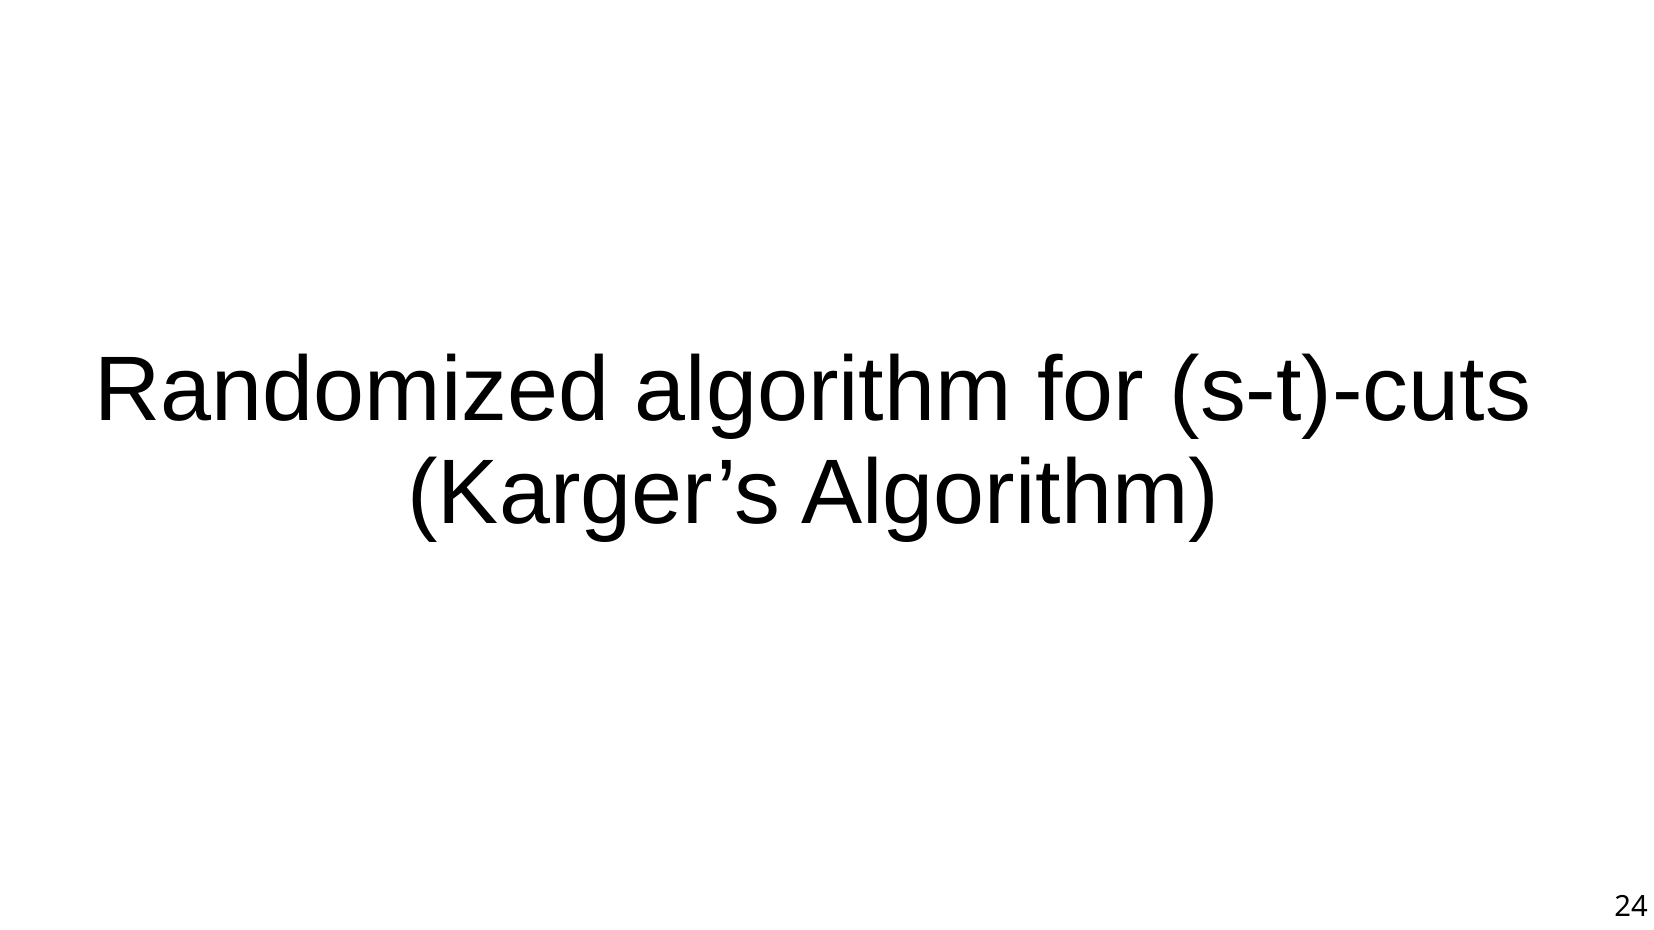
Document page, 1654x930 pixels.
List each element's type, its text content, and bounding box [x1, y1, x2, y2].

title Randomized algorithm for (s-t)-cuts (Karger’s Algorithm) [69, 337, 1558, 543]
